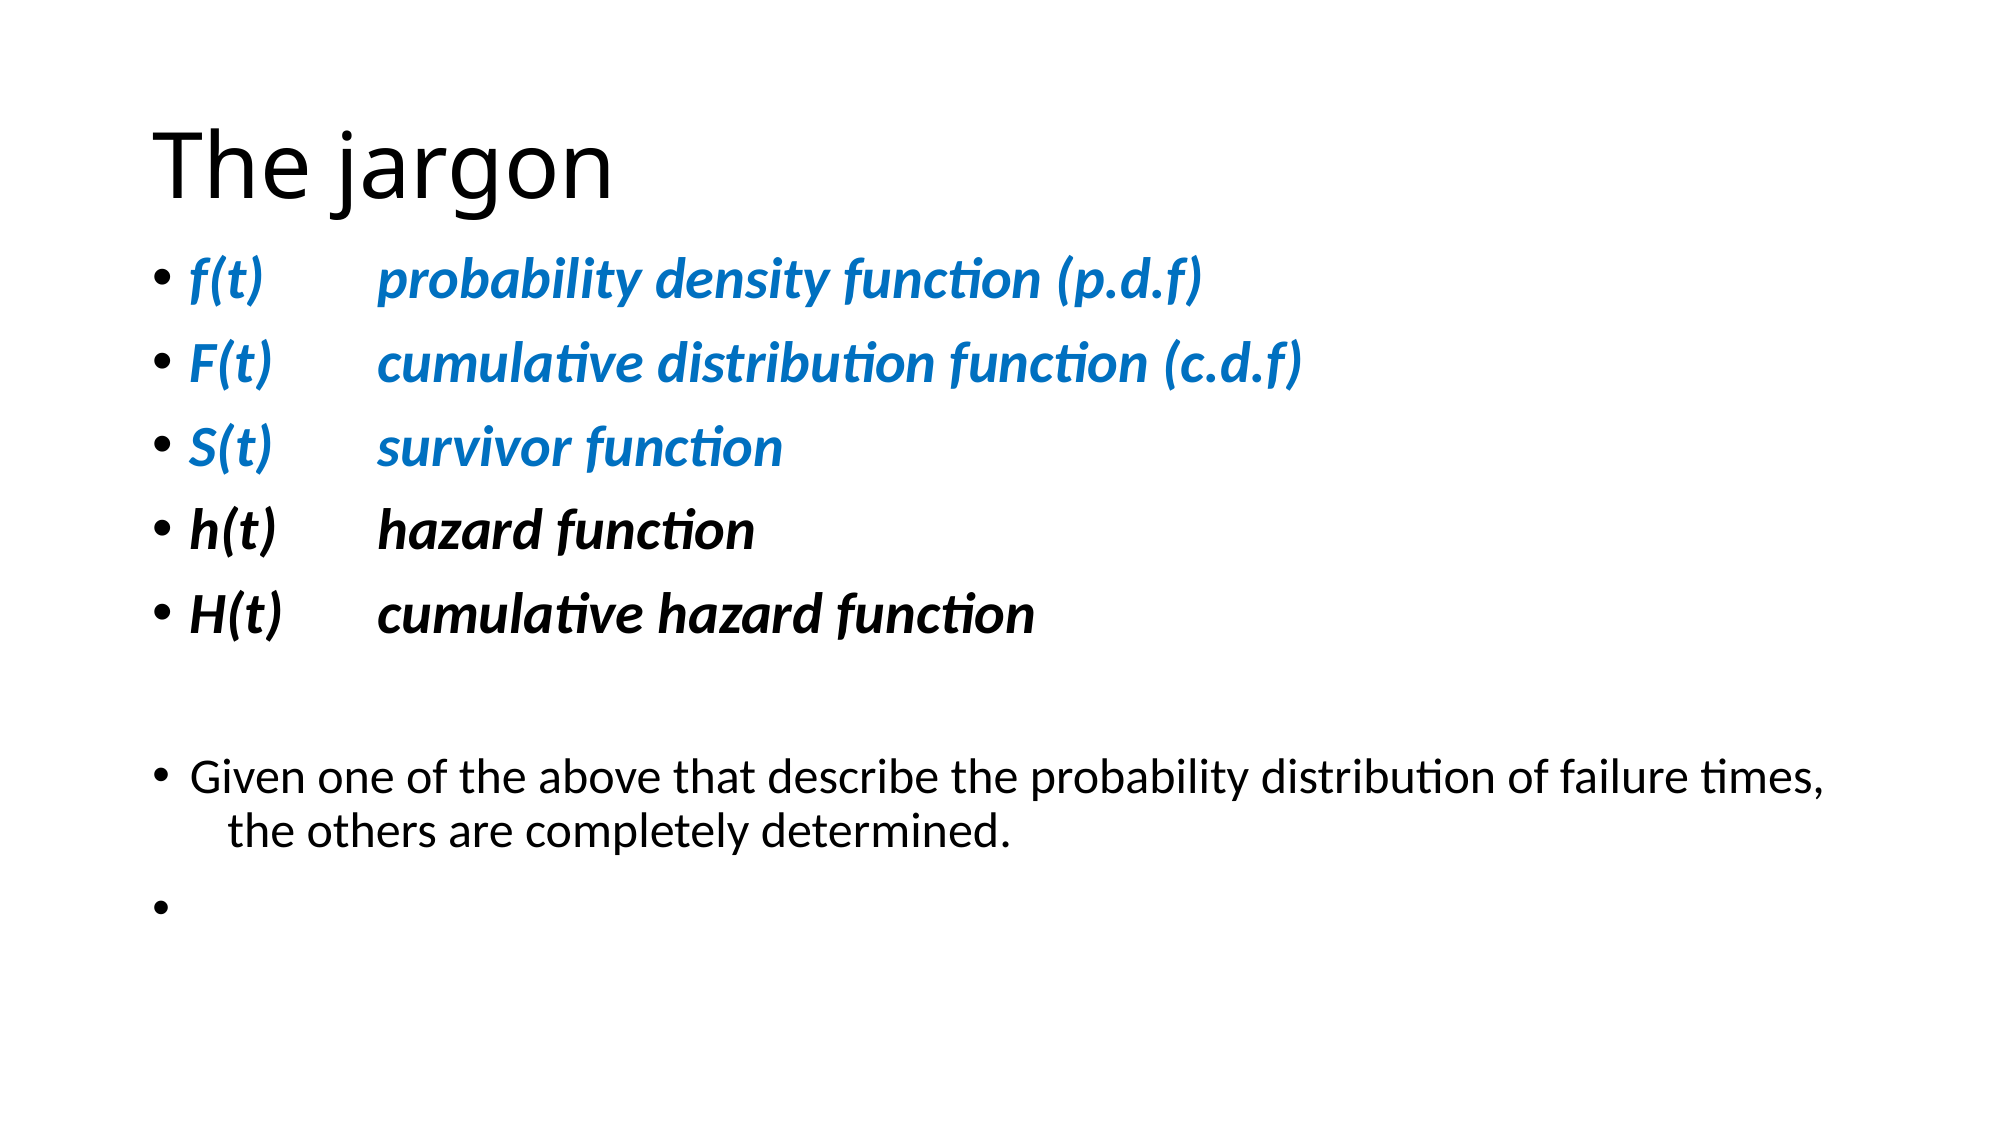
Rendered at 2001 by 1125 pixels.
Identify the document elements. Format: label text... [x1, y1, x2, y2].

list f(t) probability density function (p.d.f) F(t) cumulative distribution function (c.d.f) S(t) survivor function h(t) hazard function H(t) cumulative hazard function Given one of the above that describe the probability distribution of failure times, the others are completely determined. [137, 241, 1863, 955]
title The jargon [137, 59, 1863, 241]
